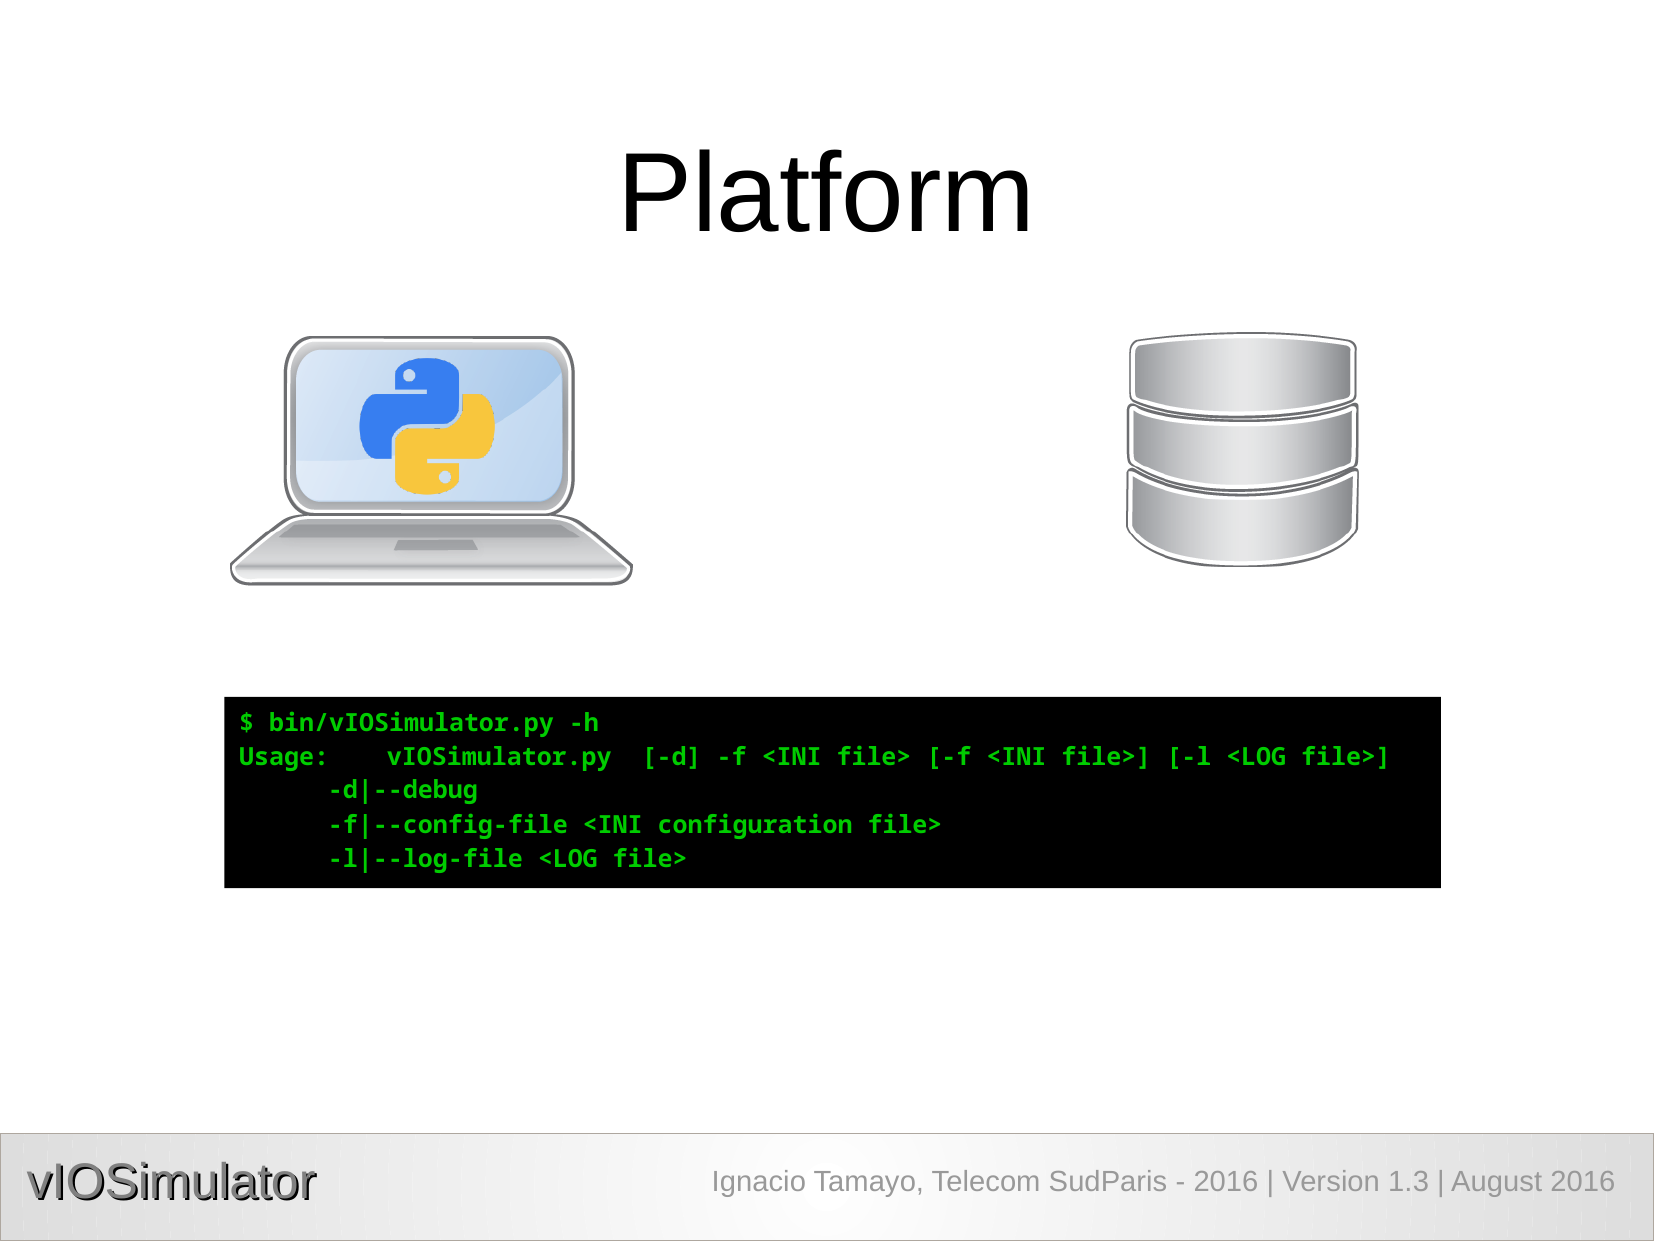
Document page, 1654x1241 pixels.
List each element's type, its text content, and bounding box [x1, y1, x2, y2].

text_box $ bin/vIOSimulator.py -h Usage: vIOSimulator.py [-d] -f <INI file> [-f <INI file>] [-l <LOG file>] -d|--debug -f|--config-file <INI configuration file> -l|--log-file <LOG file> [224, 696, 1441, 889]
text_box vIOSimulator [11, 1145, 331, 1217]
text_box Ignacio Tamayo, Telecom SudParis - 2016 | Version 1.3 | August 2016 [696, 1157, 1654, 1217]
title Platform [82, 110, 1571, 276]
text_box [0, 1133, 1654, 1241]
picture [212, 318, 650, 603]
picture [1126, 332, 1359, 567]
